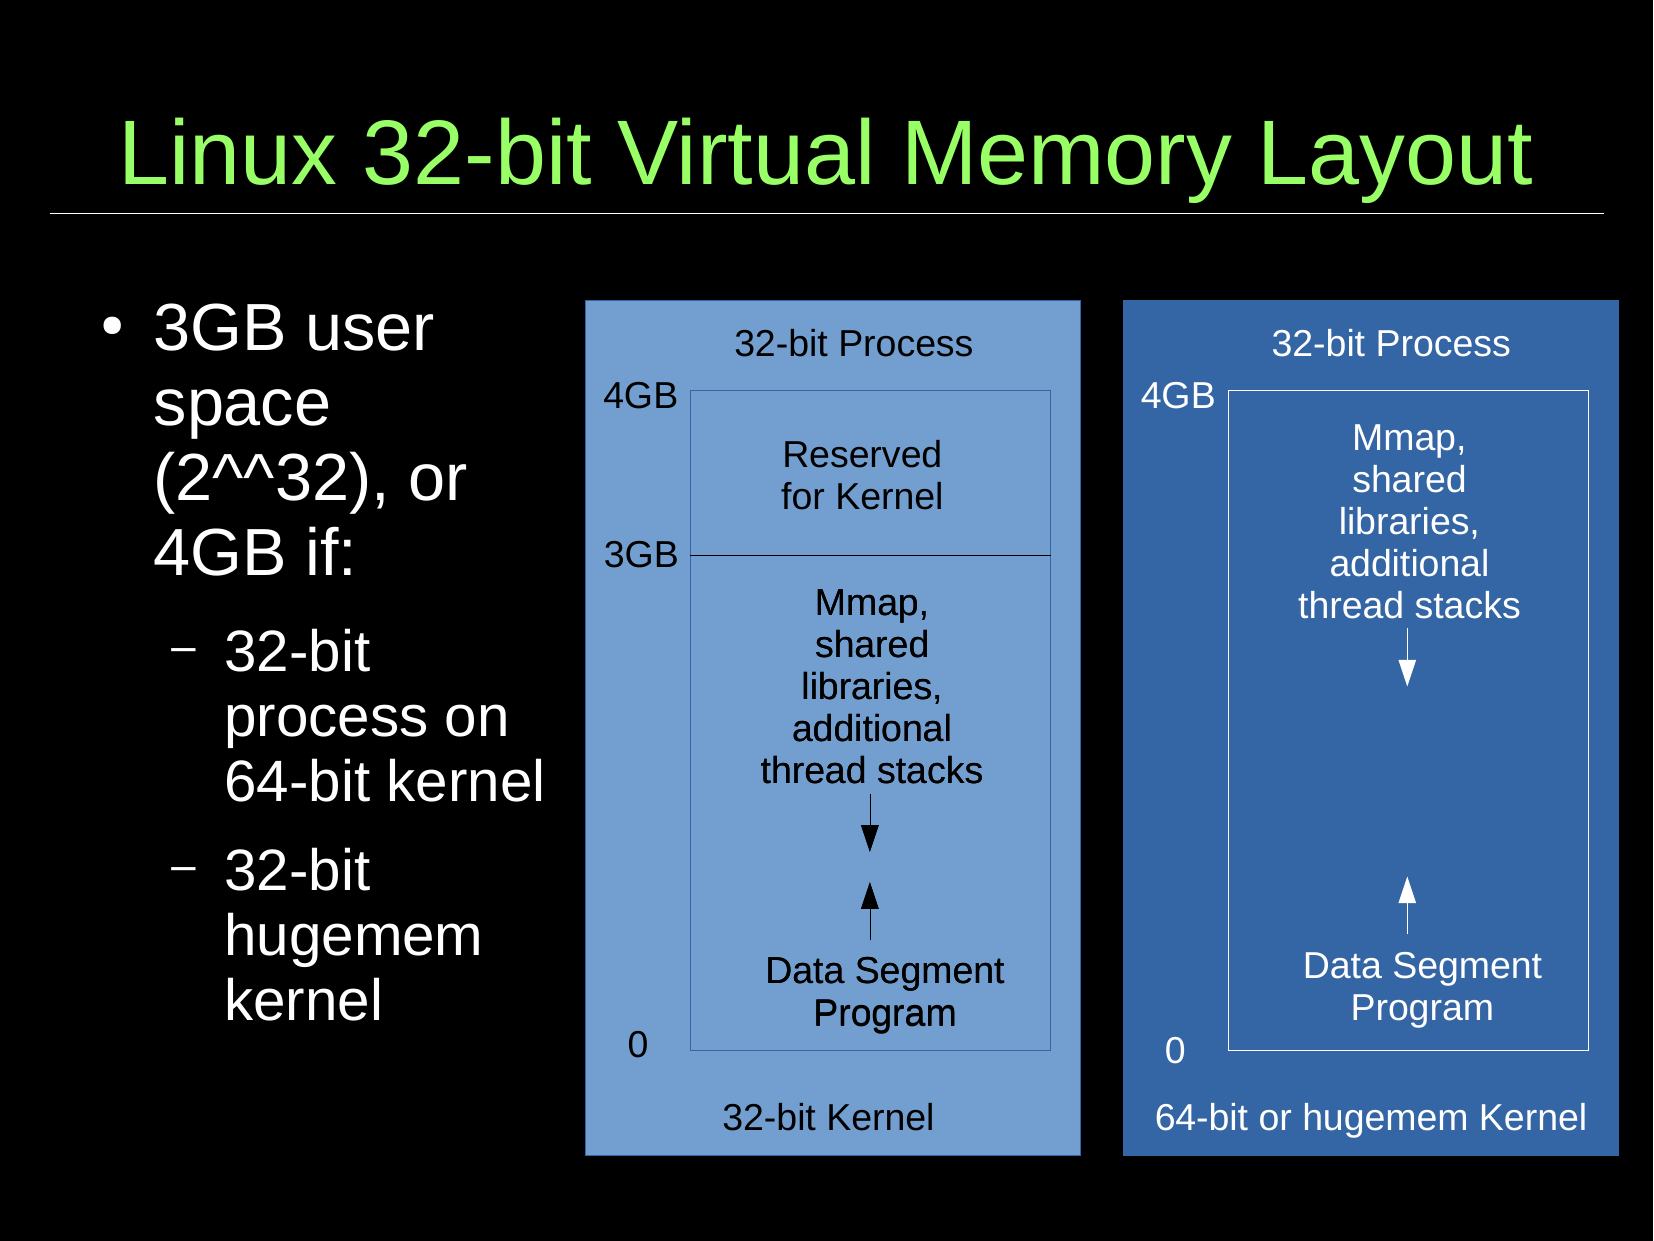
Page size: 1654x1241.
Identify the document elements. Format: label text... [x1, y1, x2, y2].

text_box Data Segment Program [735, 942, 1036, 1044]
text_box Mmap, shared libraries, additional thread stacks [1279, 408, 1540, 676]
text_box 0 [1150, 1022, 1226, 1080]
text_box Reserved for Kernel [742, 426, 983, 526]
text_box 32-bit Process [719, 315, 1123, 372]
text_box Mmap, shared libraries, additional thread stacks [742, 574, 1002, 841]
text_box 64-bit or hugemem Kernel [1140, 1088, 1651, 1188]
list 3GB user space (2^^32), or 4GB if: 32-bit process on 64-bit kernel 32-bit hugemem kernel [82, 290, 586, 1111]
text_box 32-bit Process [1256, 315, 1653, 372]
text_box 4GB [1126, 366, 1249, 508]
text_box 32-bit Kernel [707, 1088, 1113, 1146]
text_box Data Segment Program [1272, 936, 1573, 1038]
text_box 3GB [589, 526, 694, 667]
title Linux 32-bit Virtual Memory Layout [82, 49, 1571, 257]
text_box 4GB [588, 366, 712, 508]
text_box 0 [612, 1016, 688, 1074]
text_box [1123, 300, 1619, 1156]
text_box [585, 300, 1081, 1156]
